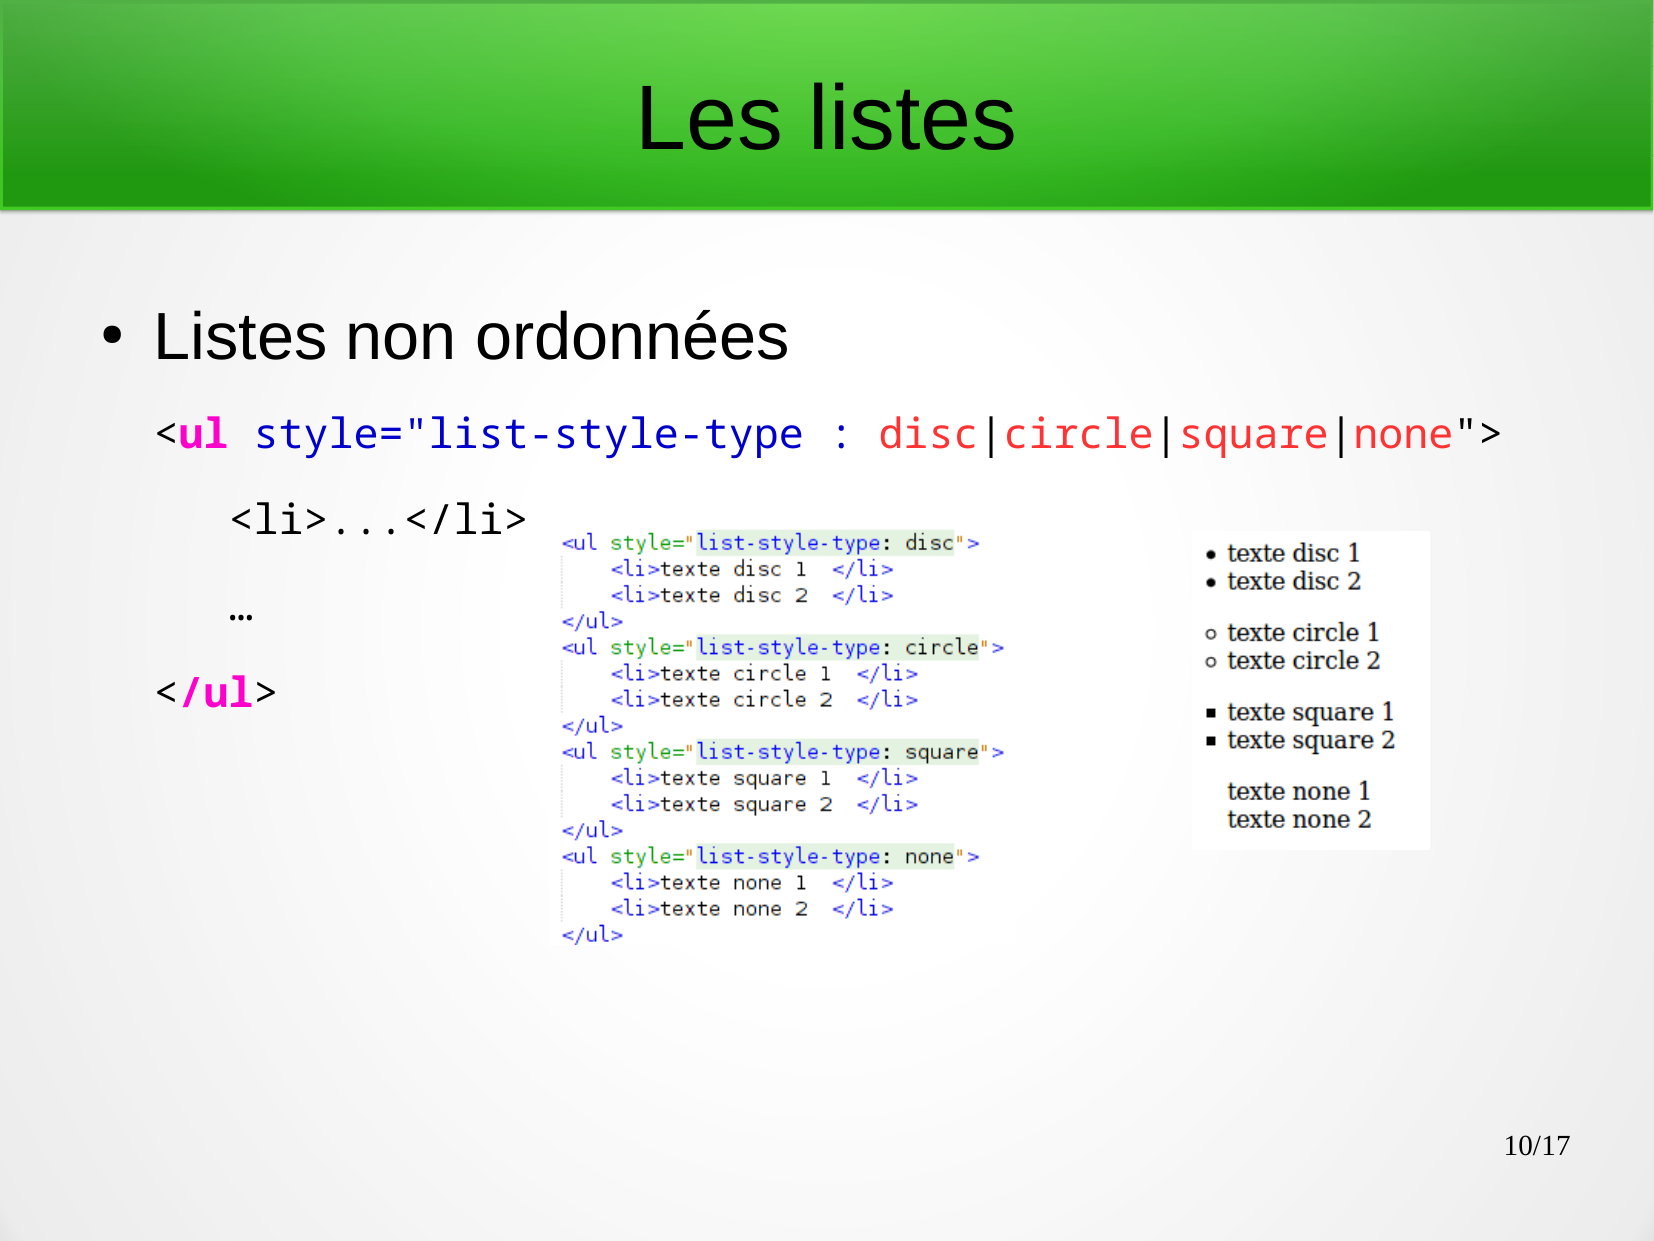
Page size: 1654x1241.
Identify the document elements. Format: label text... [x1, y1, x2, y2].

list Listes non ordonnées <ul style="list-style-type : disc|circle|square|none"> <li>...</li> … </ul> [82, 299, 1571, 1019]
picture [549, 527, 1016, 945]
title Les listes [82, 47, 1571, 189]
picture [1192, 531, 1430, 850]
